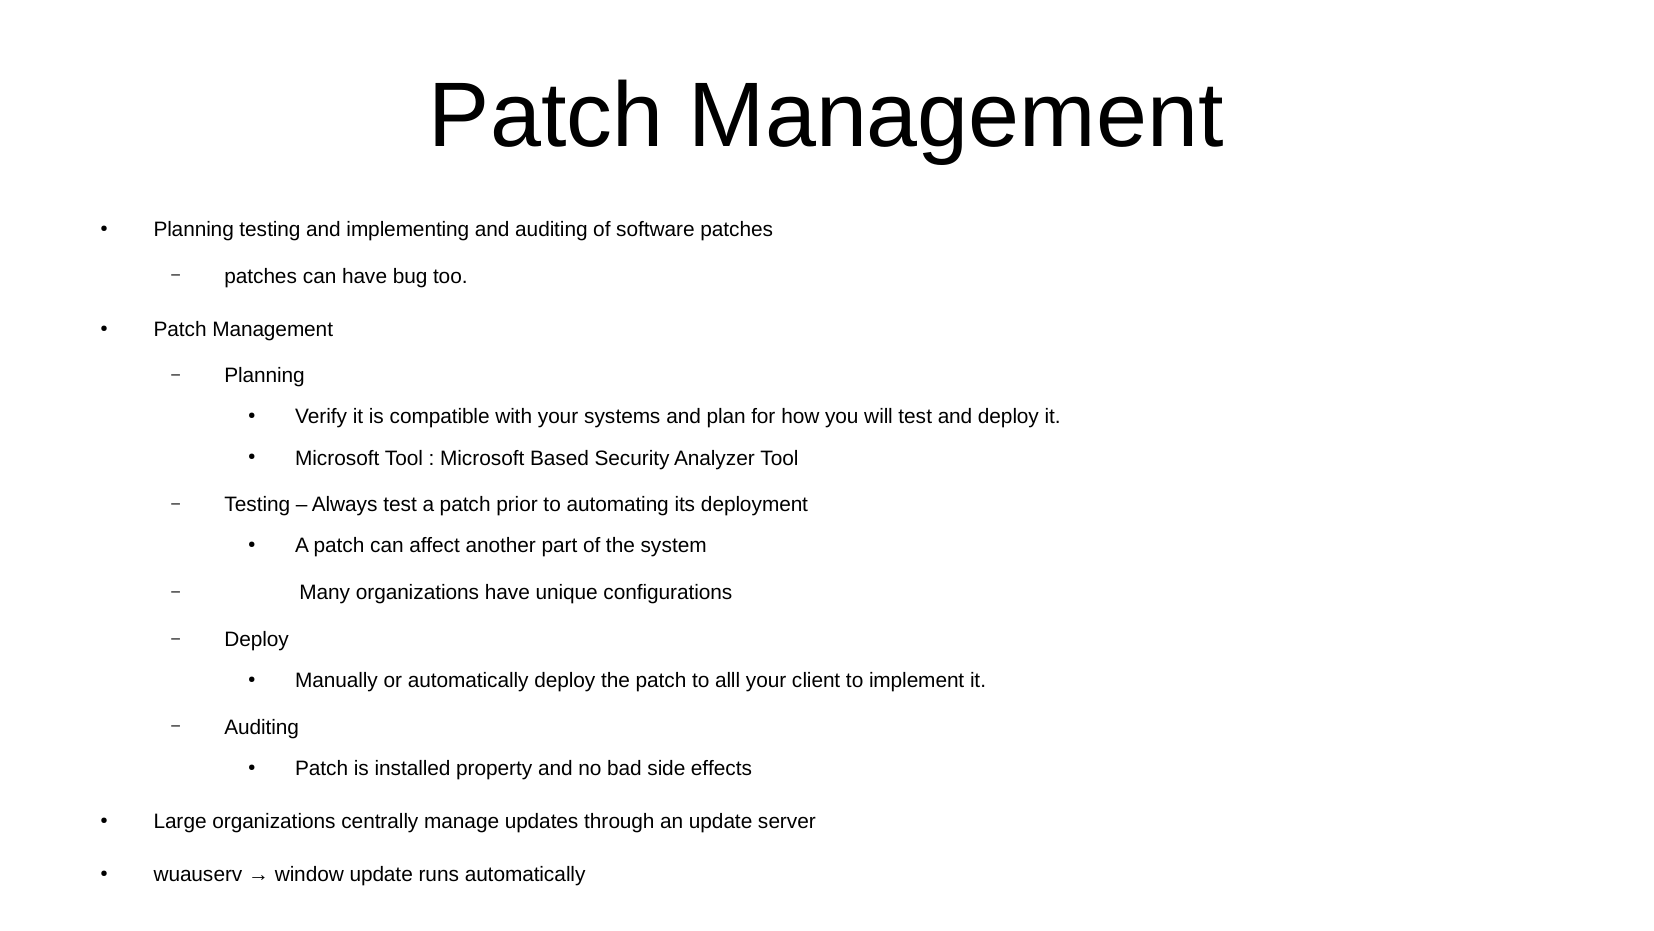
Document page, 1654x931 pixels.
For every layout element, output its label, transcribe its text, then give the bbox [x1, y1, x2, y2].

title Patch Management [82, 37, 1571, 193]
list Planning testing and implementing and auditing of software patches patches can have bug too. Patch Management Planning Verify it is compatible with your systems and plan for how you will test and deploy it. Microsoft Tool : Microsoft Based Security Analyzer Tool Testing – Always test a patch prior to automating its deployment A patch can affect another part of the system Many organizations have unique configurations Deploy Manually or automatically deploy the patch to alll your client to implement it. Auditing Patch is installed property and no bad side effects Large organizations centrally manage updates through an update server wuauserv → window update runs automatically [82, 217, 1621, 901]
